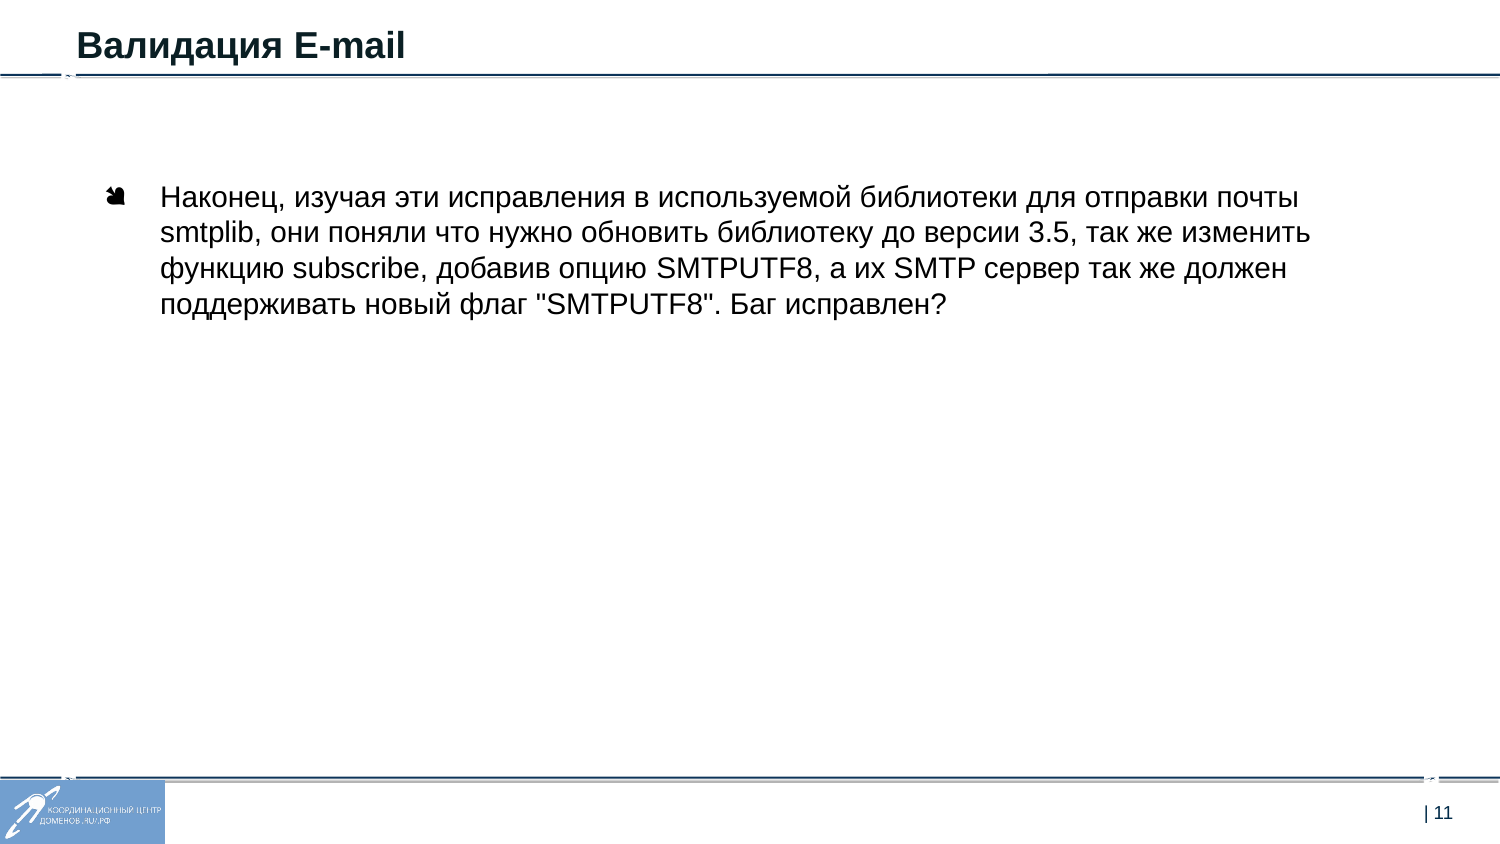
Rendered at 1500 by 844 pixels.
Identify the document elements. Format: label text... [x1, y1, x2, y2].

list Наконец, изучая эти исправления в используемой библиотеки для отправки почты smtplib, они поняли что нужно обновить библиотеку до версии 3.5, так же изменить функцию subscribe, добавив опцию SMTPUTF8, а их SMTP сервер так же должен поддерживать новый флаг "SMTPUTF8". Баг исправлен? [70, 93, 1368, 656]
title Валидация E-mail [61, 5, 1376, 62]
picture [0, 779, 166, 844]
